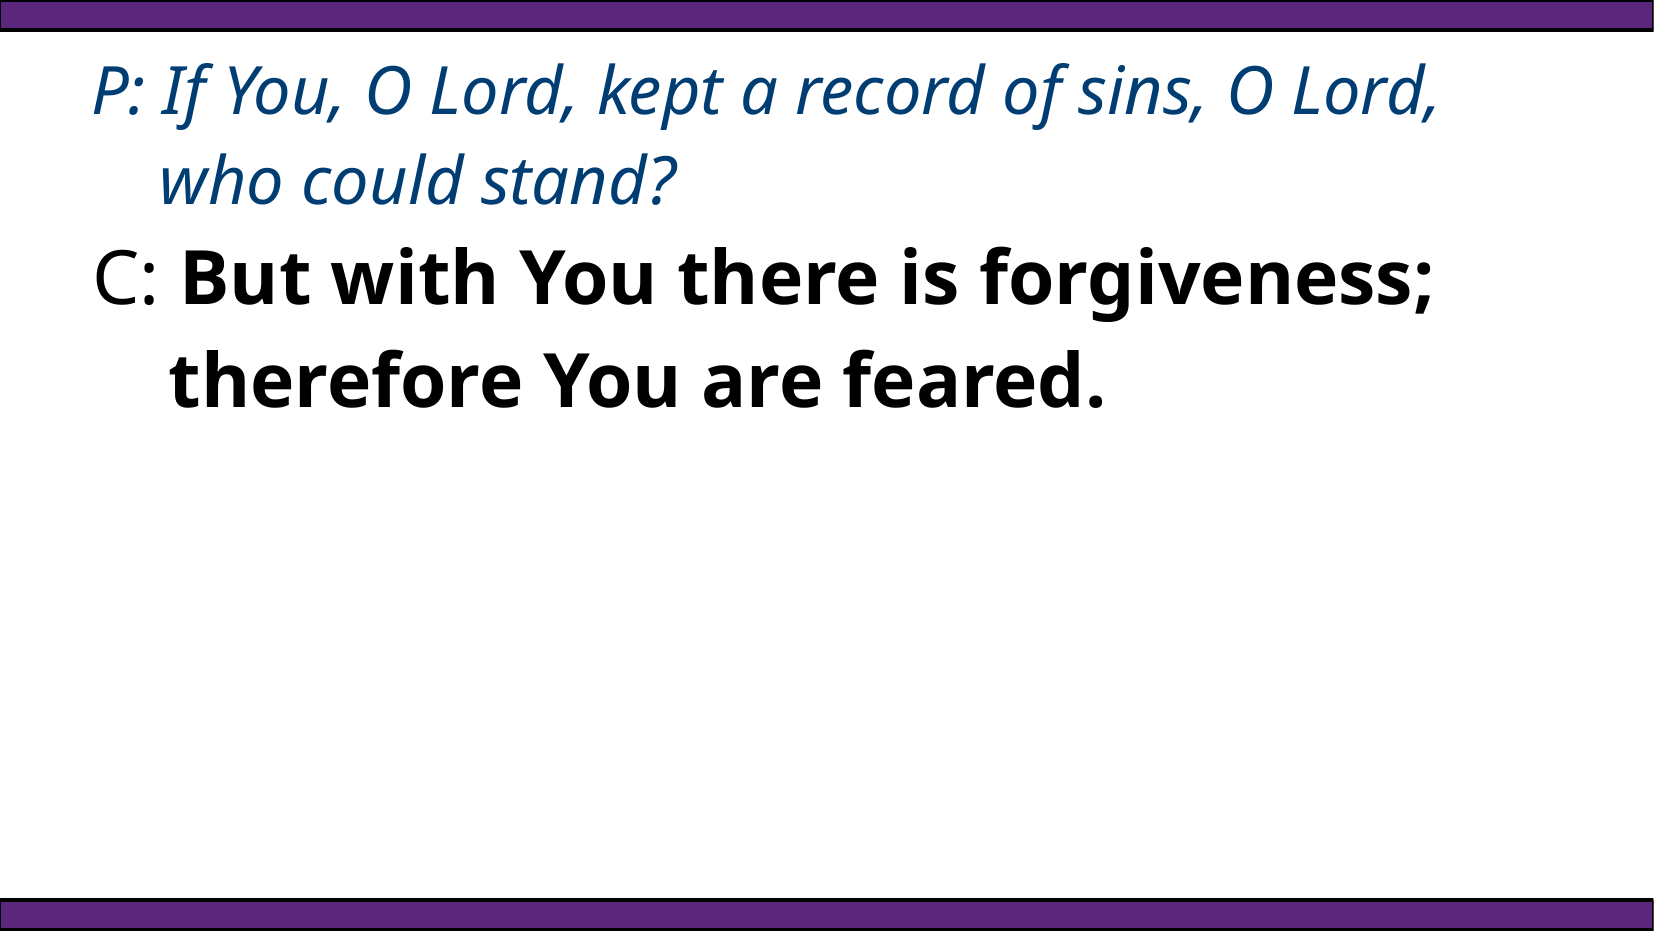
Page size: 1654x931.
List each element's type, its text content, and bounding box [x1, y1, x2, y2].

picture [0, 31, 1654, 900]
text_box [0, 0, 1654, 31]
text_box P: If You, O Lord, kept a record of sins, O Lord, who could stand? C: But with You there is forgiveness; therefore You are feared. [76, 35, 1592, 428]
text_box [0, 900, 1654, 931]
